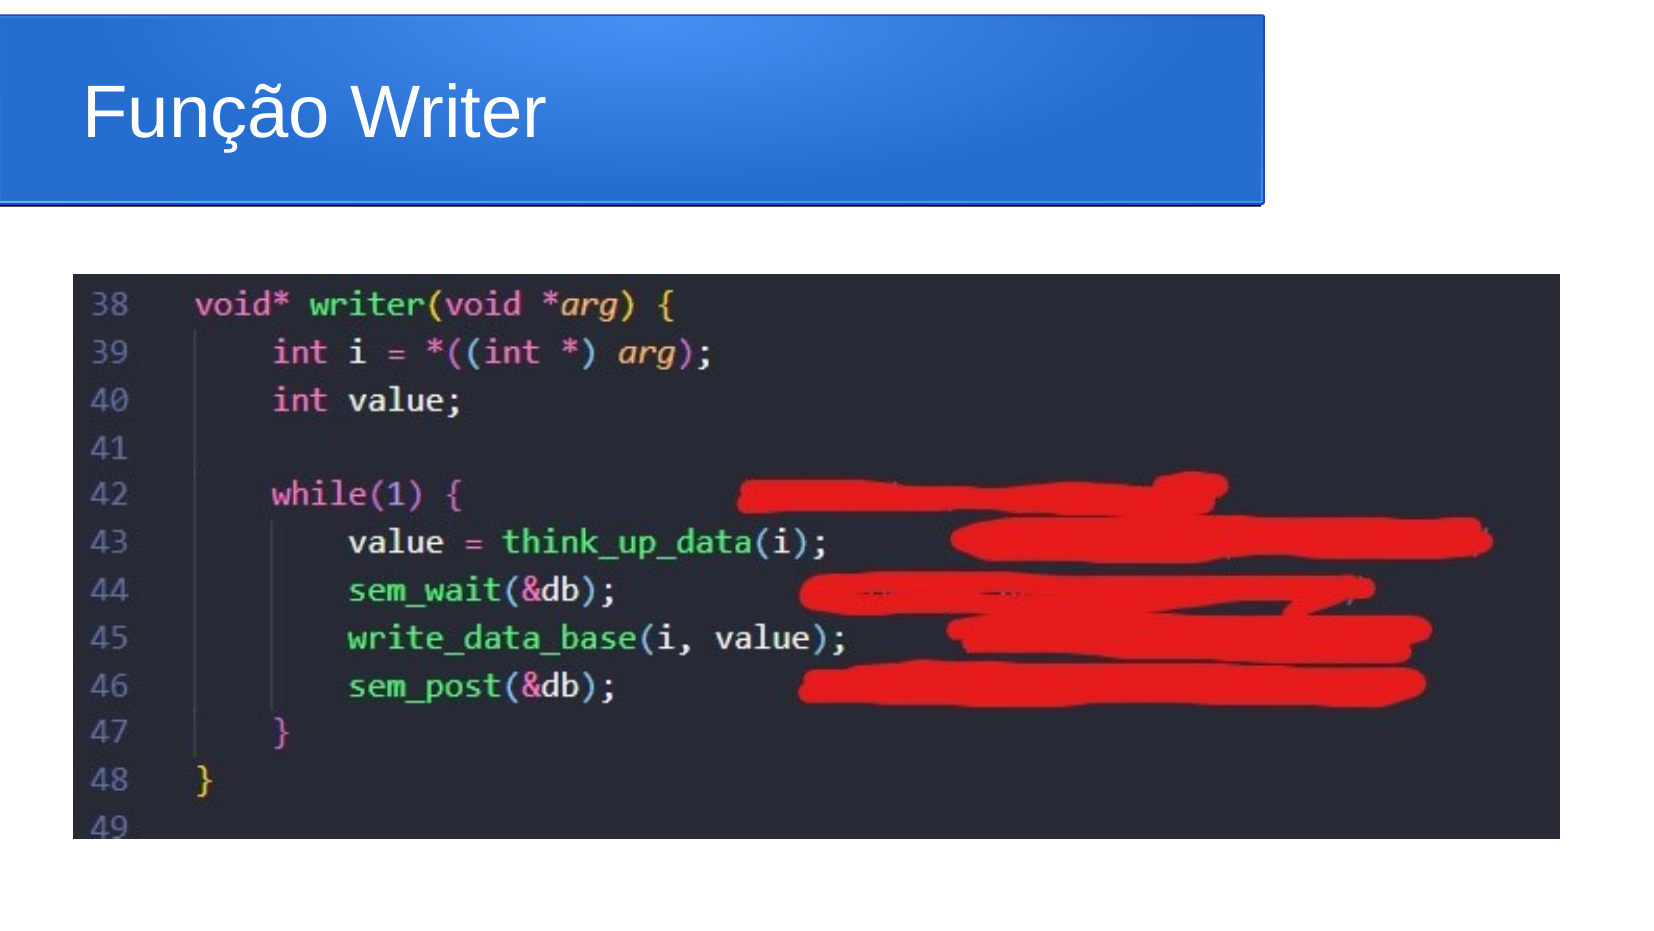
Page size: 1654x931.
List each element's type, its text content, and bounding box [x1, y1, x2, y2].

title Função Writer [82, 35, 1235, 189]
picture [73, 274, 1560, 839]
